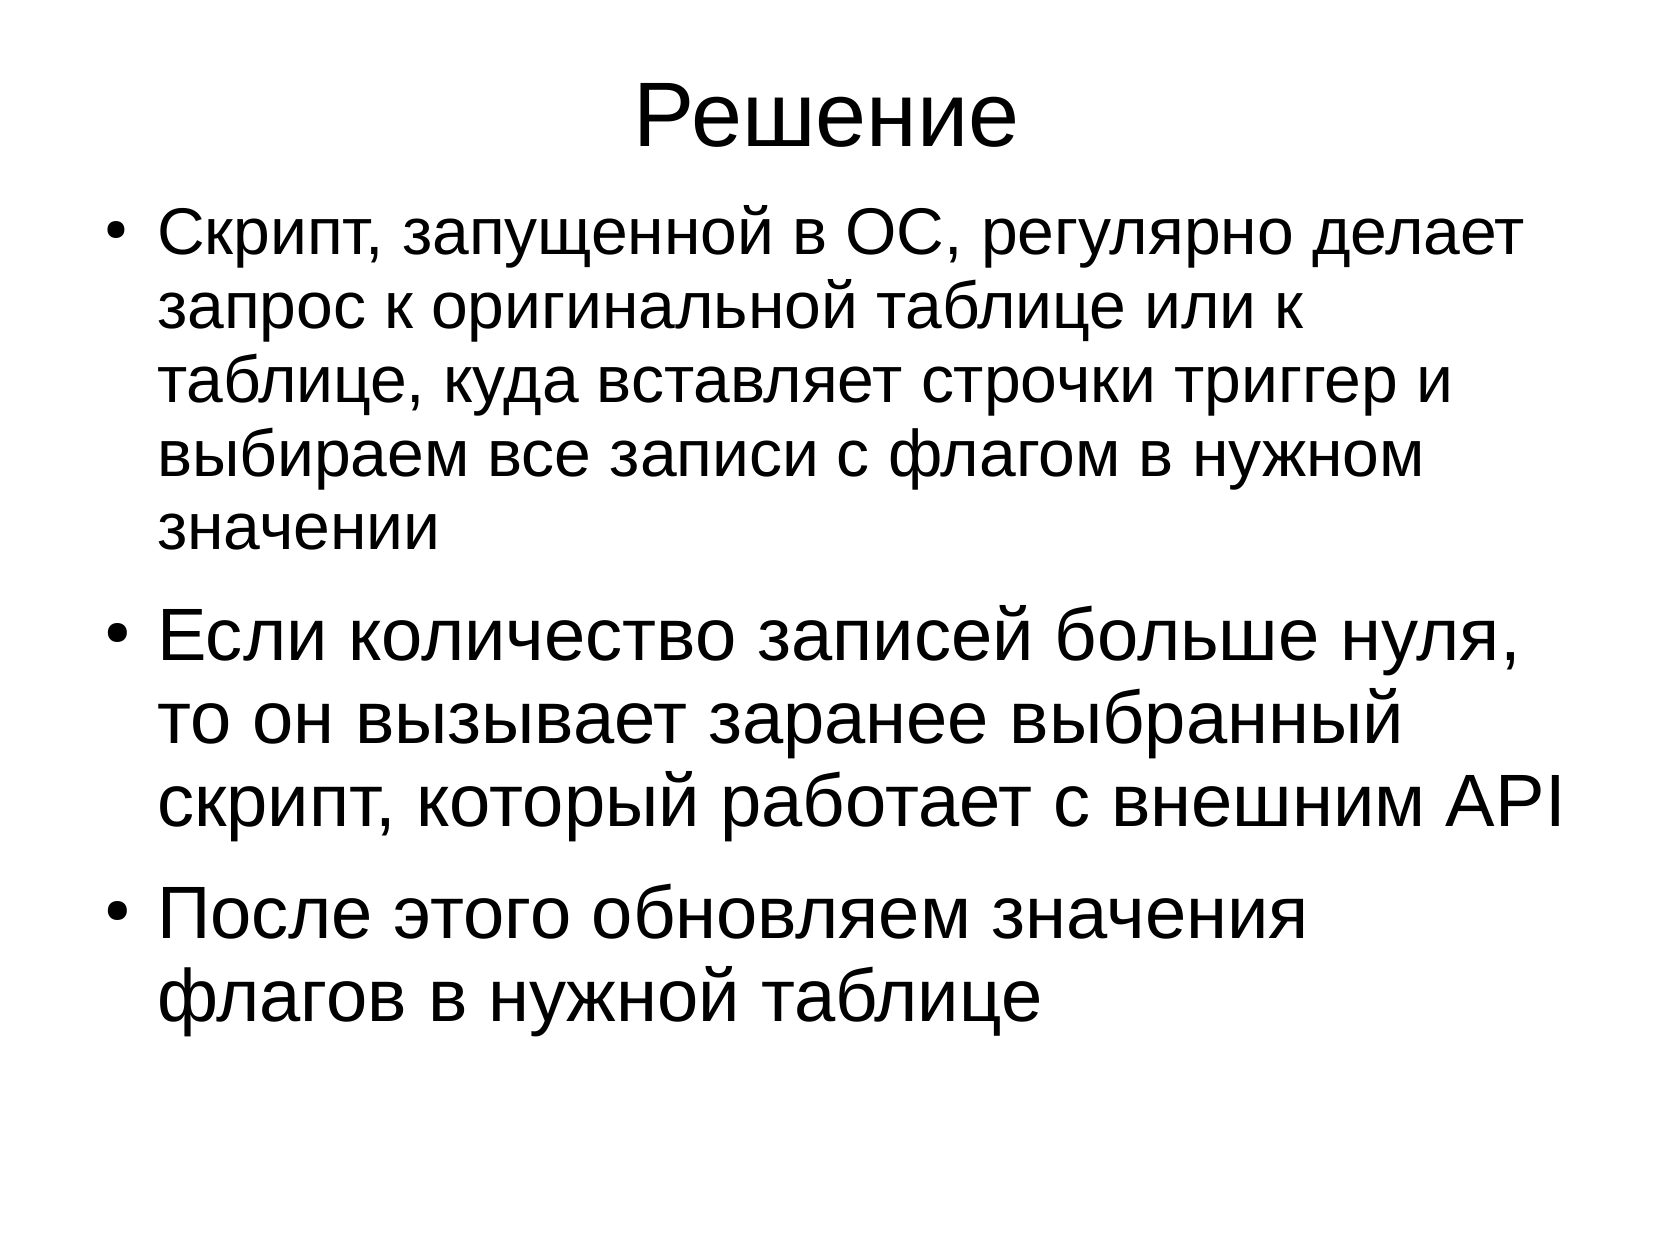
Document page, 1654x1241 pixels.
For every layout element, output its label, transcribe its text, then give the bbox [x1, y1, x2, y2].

list Скрипт, запущенной в ОС, регулярно делает запрос к оригинальной таблице или к таблице, куда вставляет строчки триггер и выбираем все записи с флагом в нужном значении Если количество записей больше нуля, то он вызывает заранее выбранный скрипт, который работает с внешним API После этого обновляем значения флагов в нужной таблице [86, 195, 1576, 1126]
title Решение [82, 49, 1571, 181]
